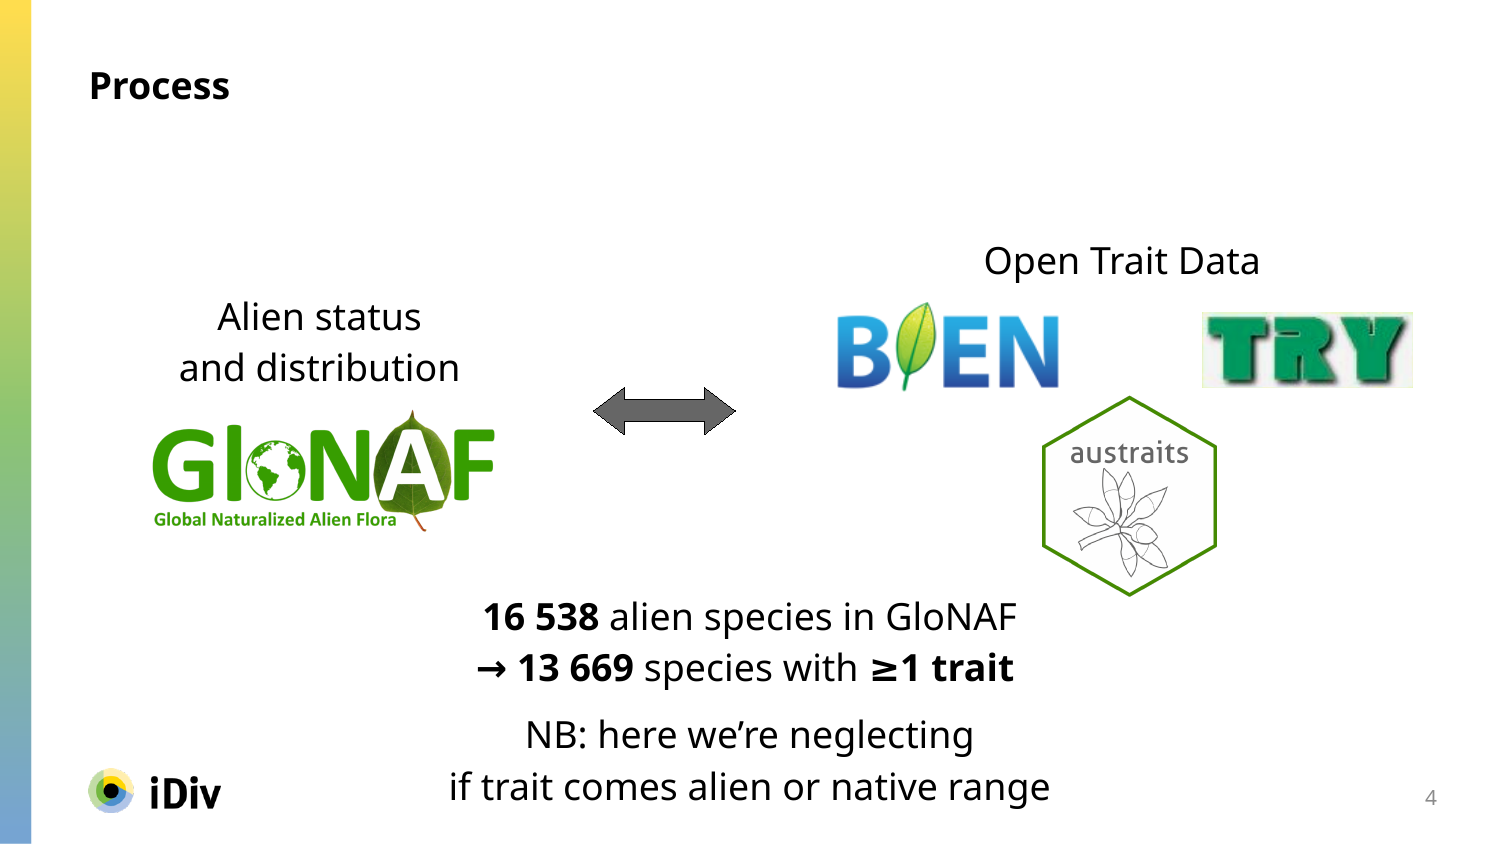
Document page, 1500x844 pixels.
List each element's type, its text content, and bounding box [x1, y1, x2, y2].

text_box Open Trait Data [954, 226, 1291, 288]
text_box 16 538 alien species in GloNAF → 13 669 species with ≥1 trait [318, 583, 1182, 690]
picture [0, 0, 1500, 844]
text_box Alien status and distribution [154, 283, 486, 390]
text_box NB: here we’re neglecting if trait comes alien or native range [318, 701, 1182, 808]
slide_number <numéro> [1240, 767, 1437, 813]
list Process [88, 61, 1437, 157]
text_box [593, 387, 736, 435]
